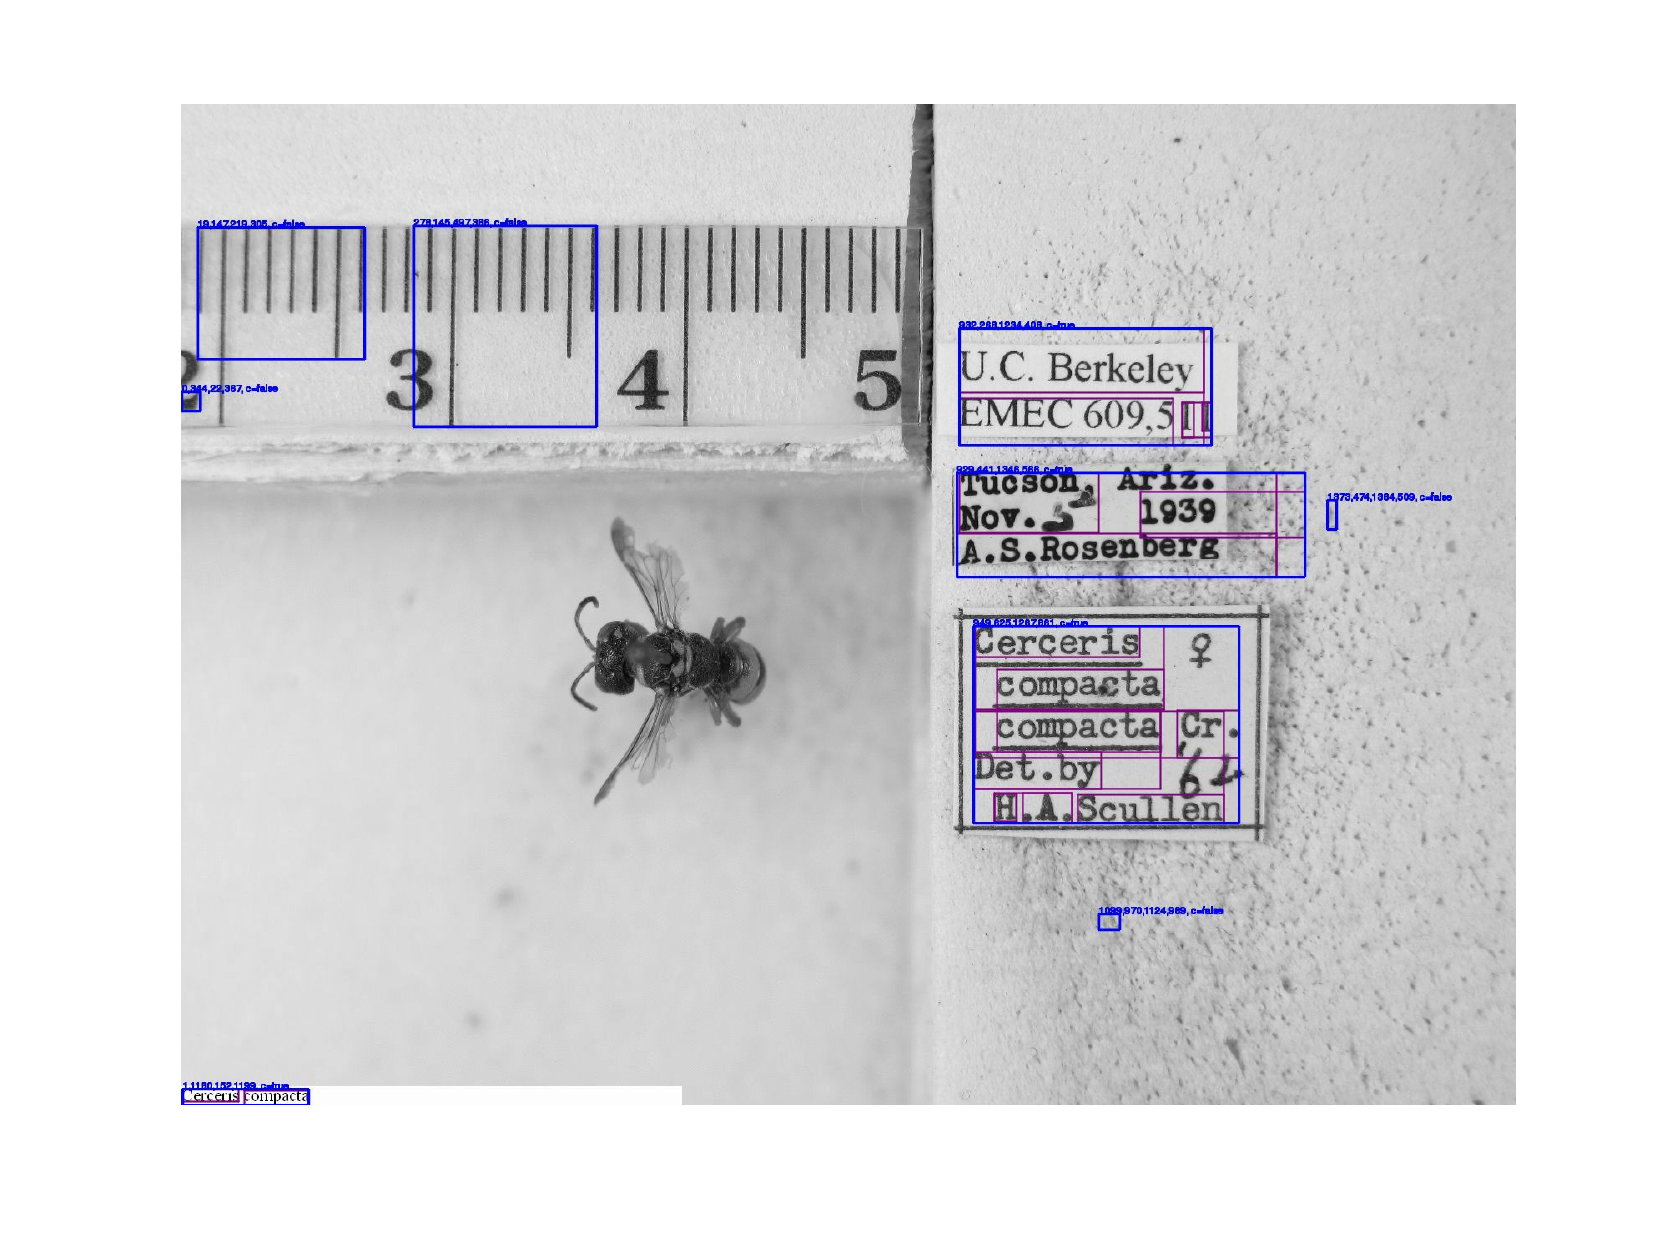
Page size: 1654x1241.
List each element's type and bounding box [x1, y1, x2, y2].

picture [181, 104, 1516, 1105]
